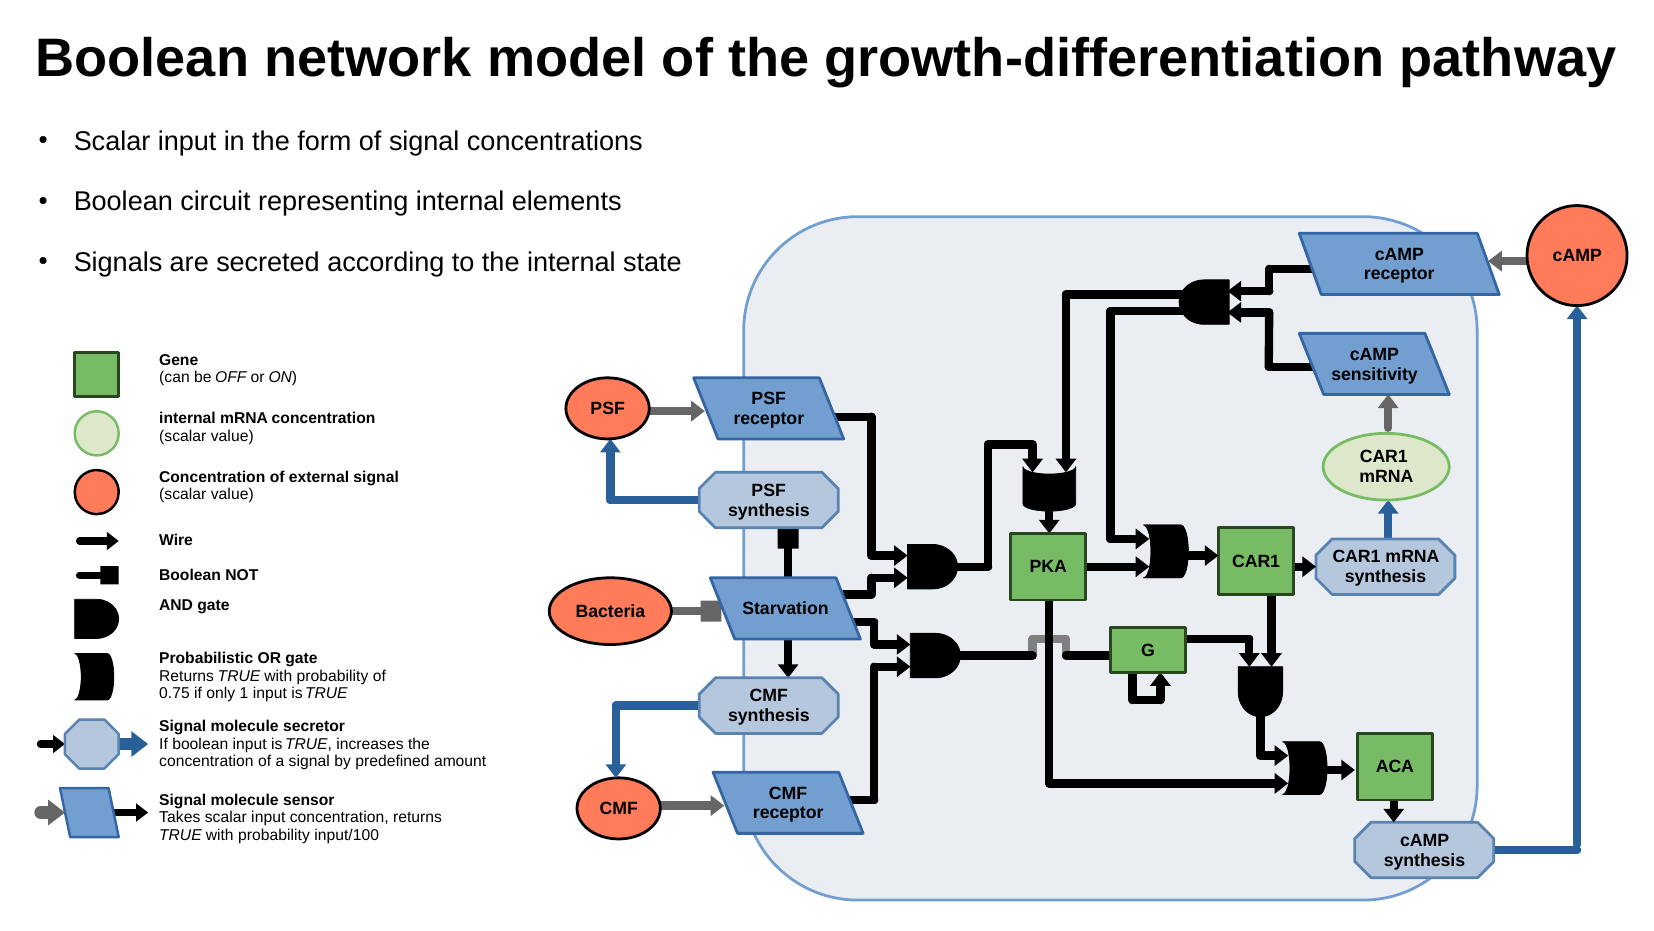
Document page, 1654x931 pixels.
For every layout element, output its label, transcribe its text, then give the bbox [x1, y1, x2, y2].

text_box Scalar input in the form of signal concentrations Boolean circuit representing internal elements Signals are secreted according to the internal state [23, 118, 721, 319]
picture [23, 342, 538, 875]
title Boolean network model of the growth-differentiation pathway [23, 0, 1630, 119]
picture [543, 198, 1654, 922]
